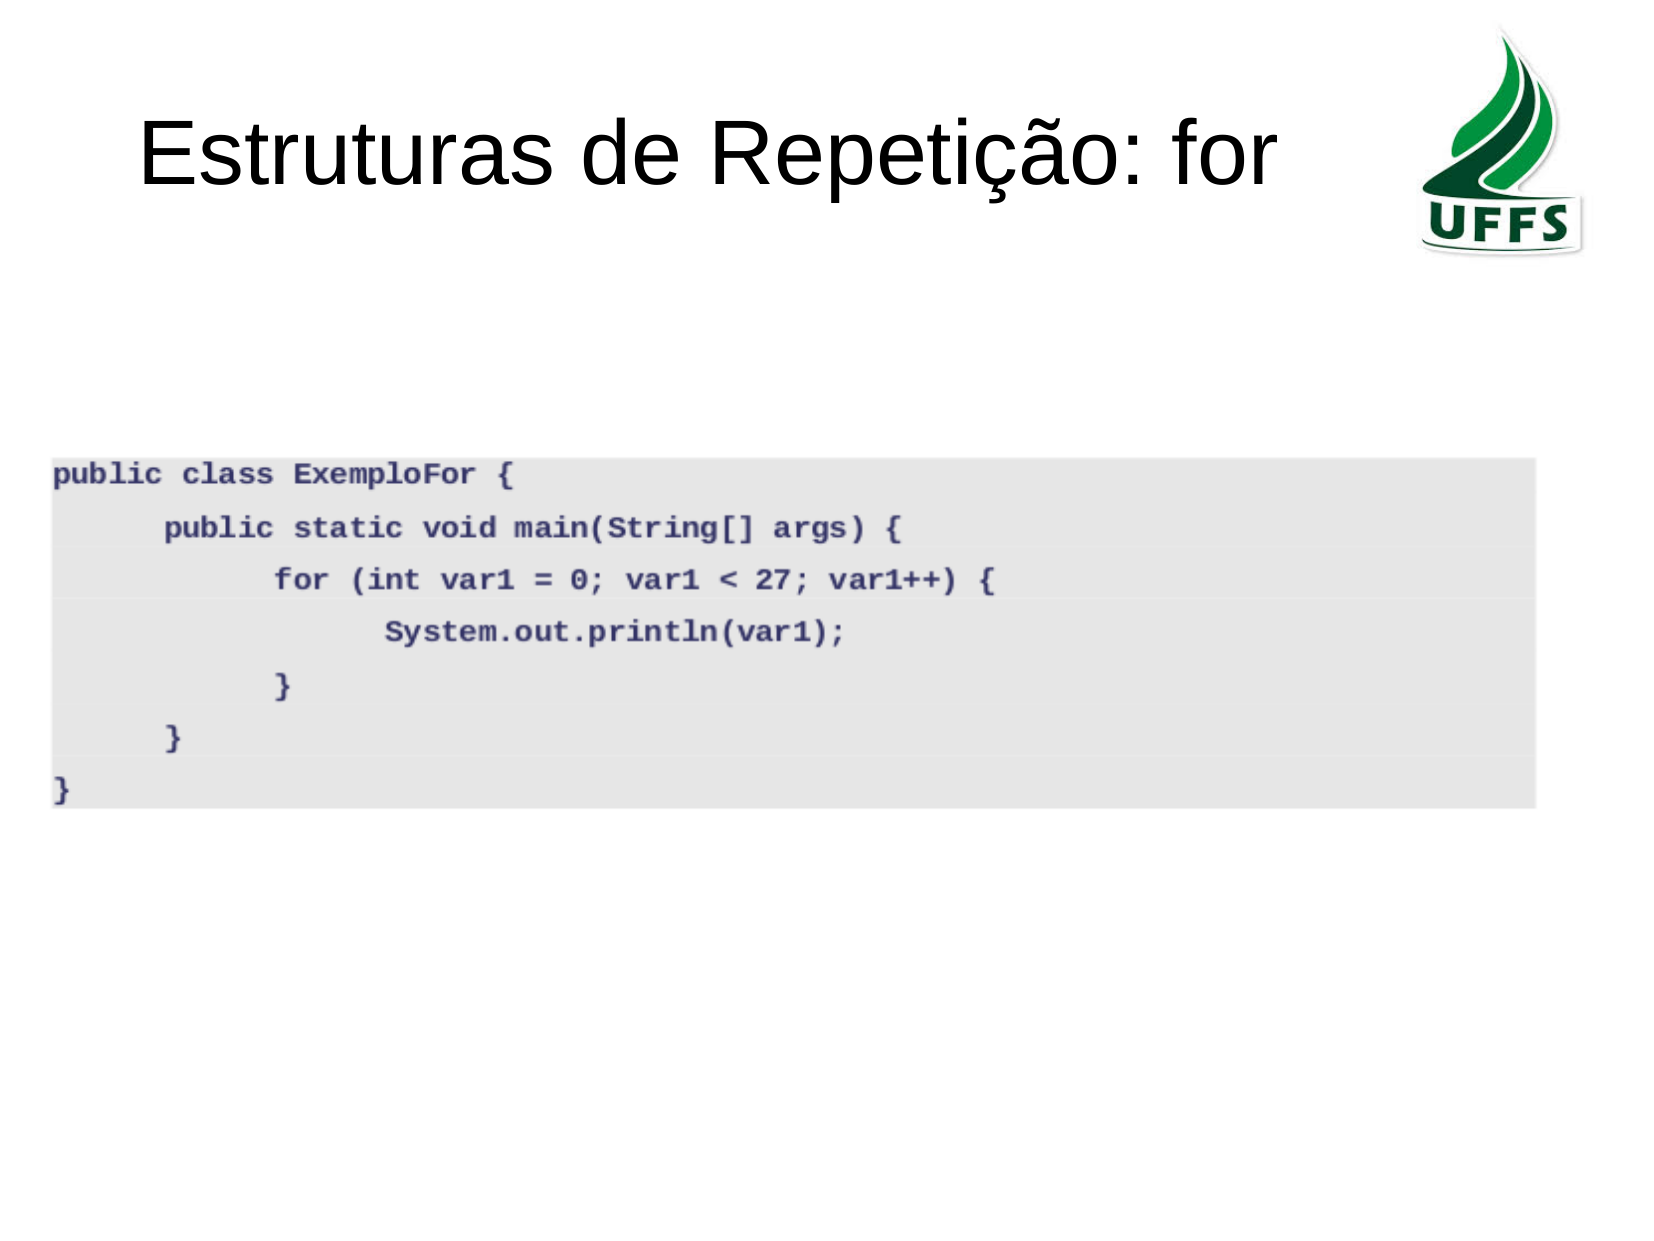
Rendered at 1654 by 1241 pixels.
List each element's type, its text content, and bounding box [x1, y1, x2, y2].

picture [35, 436, 1571, 851]
title Estruturas de Repetição: for [82, 49, 1335, 257]
picture [1381, 20, 1624, 272]
